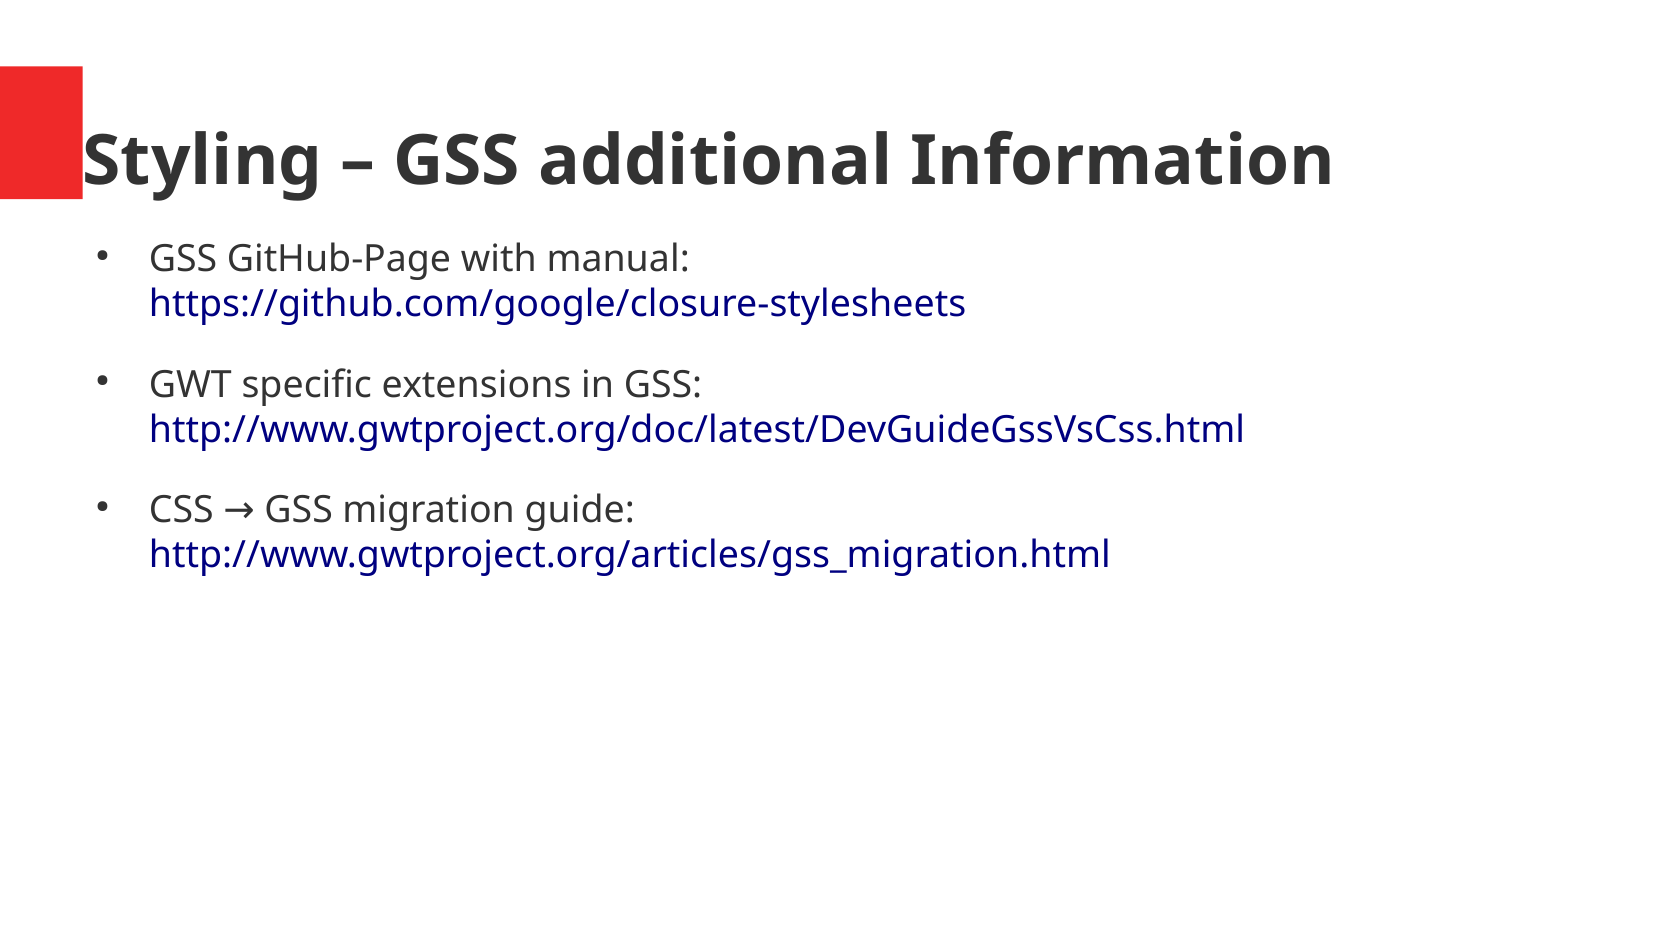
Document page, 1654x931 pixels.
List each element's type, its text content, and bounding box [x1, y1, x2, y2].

title Styling – GSS additional Information [82, 33, 1571, 196]
list GSS GitHub-Page with manual: https://github.com/google/closure-stylesheets GWT specific extensions in GSS: http://www.gwtproject.org/doc/latest/DevGuideGssVsCss.html CSS → GSS migration guide: http://www.gwtproject.org/articles/gss_migration.html [78, 234, 1498, 827]
